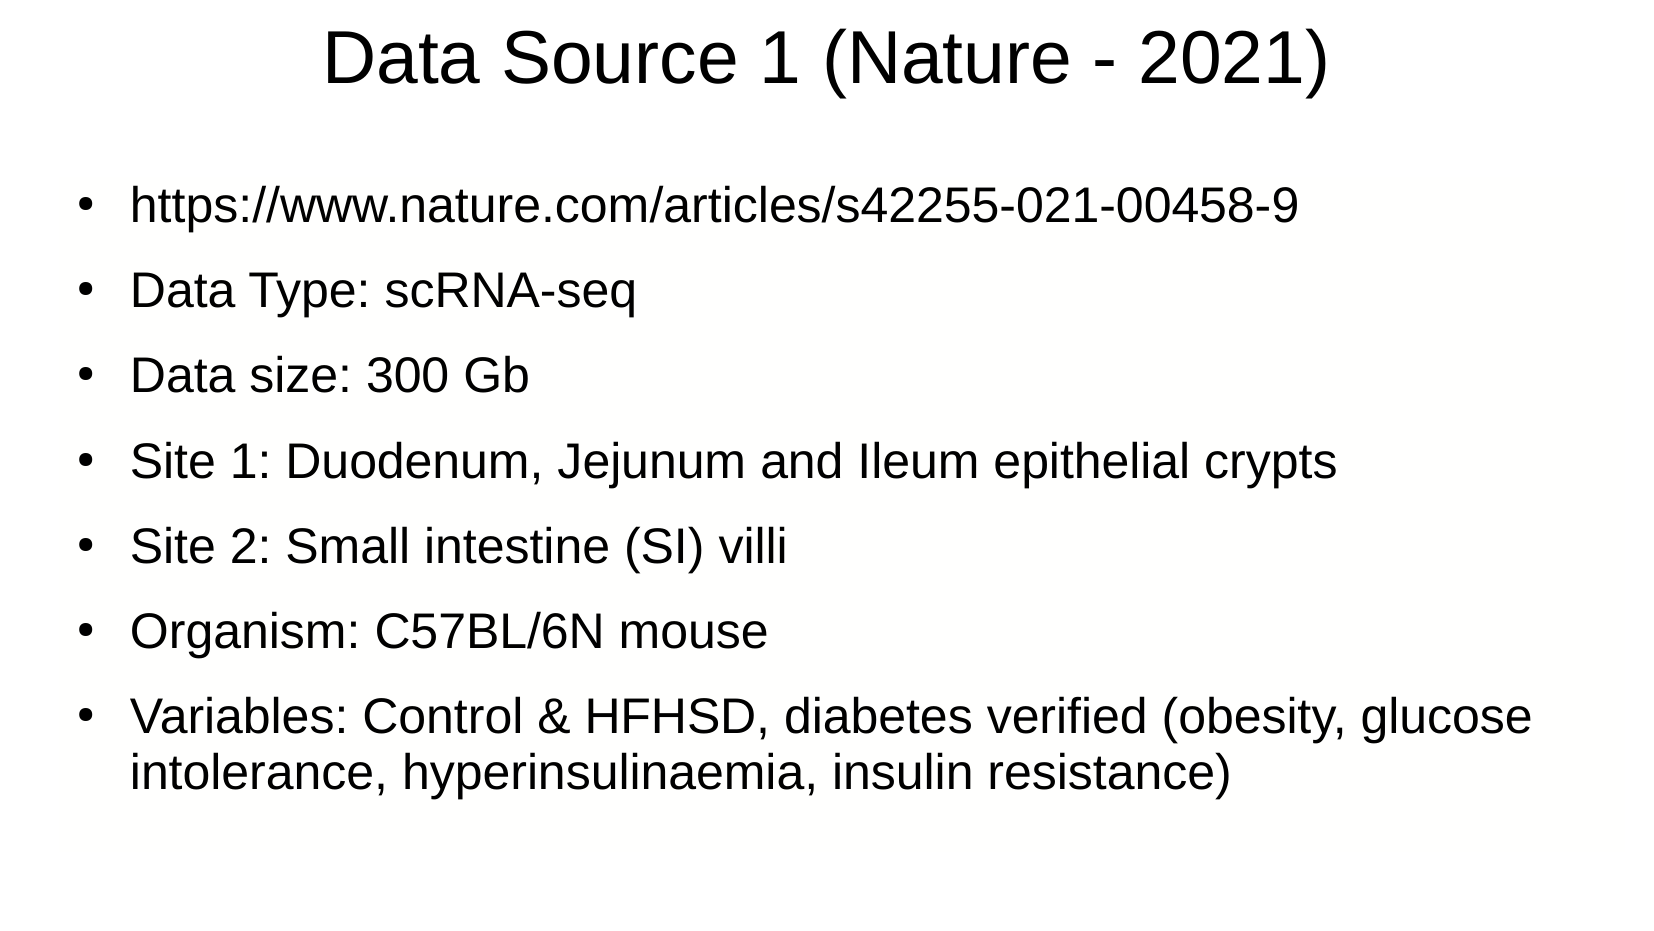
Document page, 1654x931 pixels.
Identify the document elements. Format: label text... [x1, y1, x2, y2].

list https://www.nature.com/articles/s42255-021-00458-9 Data Type: scRNA-seq Data size: 300 Gb Site 1: Duodenum, Jejunum and Ileum epithelial crypts Site 2: Small intestine (SI) villi Organism: C57BL/6N mouse Variables: Control & HFHSD, diabetes verified (obesity, glucose intolerance, hyperinsulinaemia, insulin resistance) [59, 177, 1625, 852]
title Data Source 1 (Nature - 2021) [82, 15, 1571, 100]
